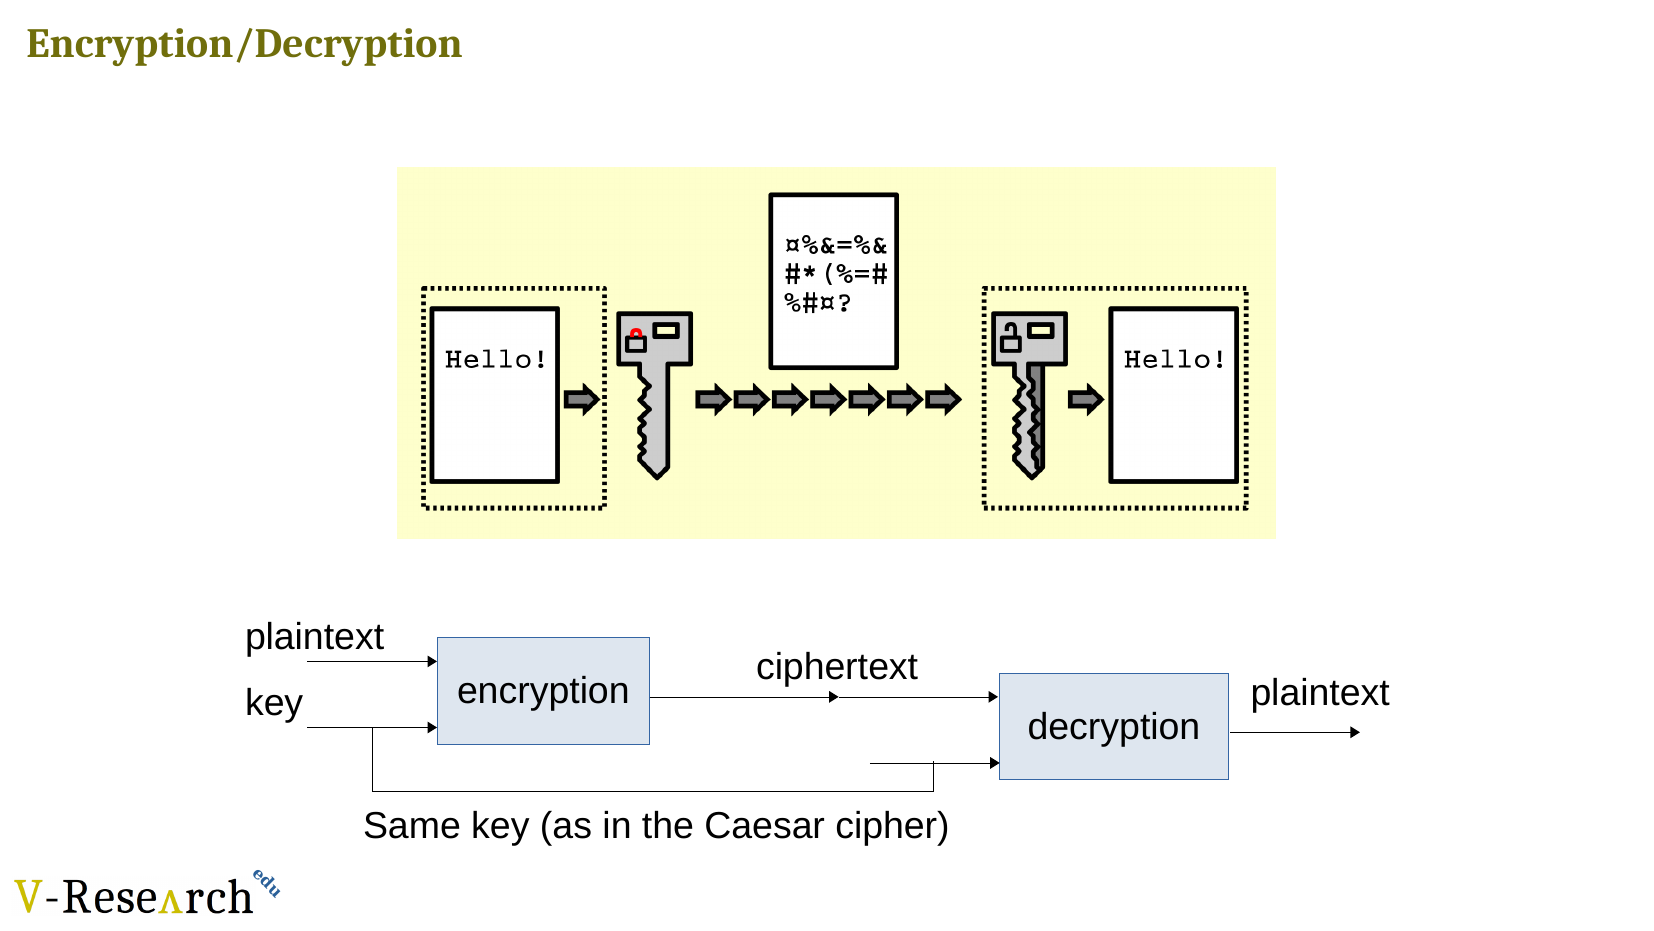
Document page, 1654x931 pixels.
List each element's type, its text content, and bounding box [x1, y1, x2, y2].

text_box Encryption/Decryption [11, 12, 1193, 77]
text_box plaintext [1235, 663, 1405, 721]
text_box plaintext [230, 608, 400, 666]
text_box ciphertext [741, 637, 934, 695]
picture [11, 876, 255, 916]
picture [397, 167, 1276, 539]
text_box Same key (as in the Caesar cipher) [348, 797, 993, 897]
text_box edu [222, 847, 333, 931]
text_box encryption [437, 637, 650, 745]
text_box key [230, 674, 319, 732]
text_box decryption [999, 673, 1229, 780]
